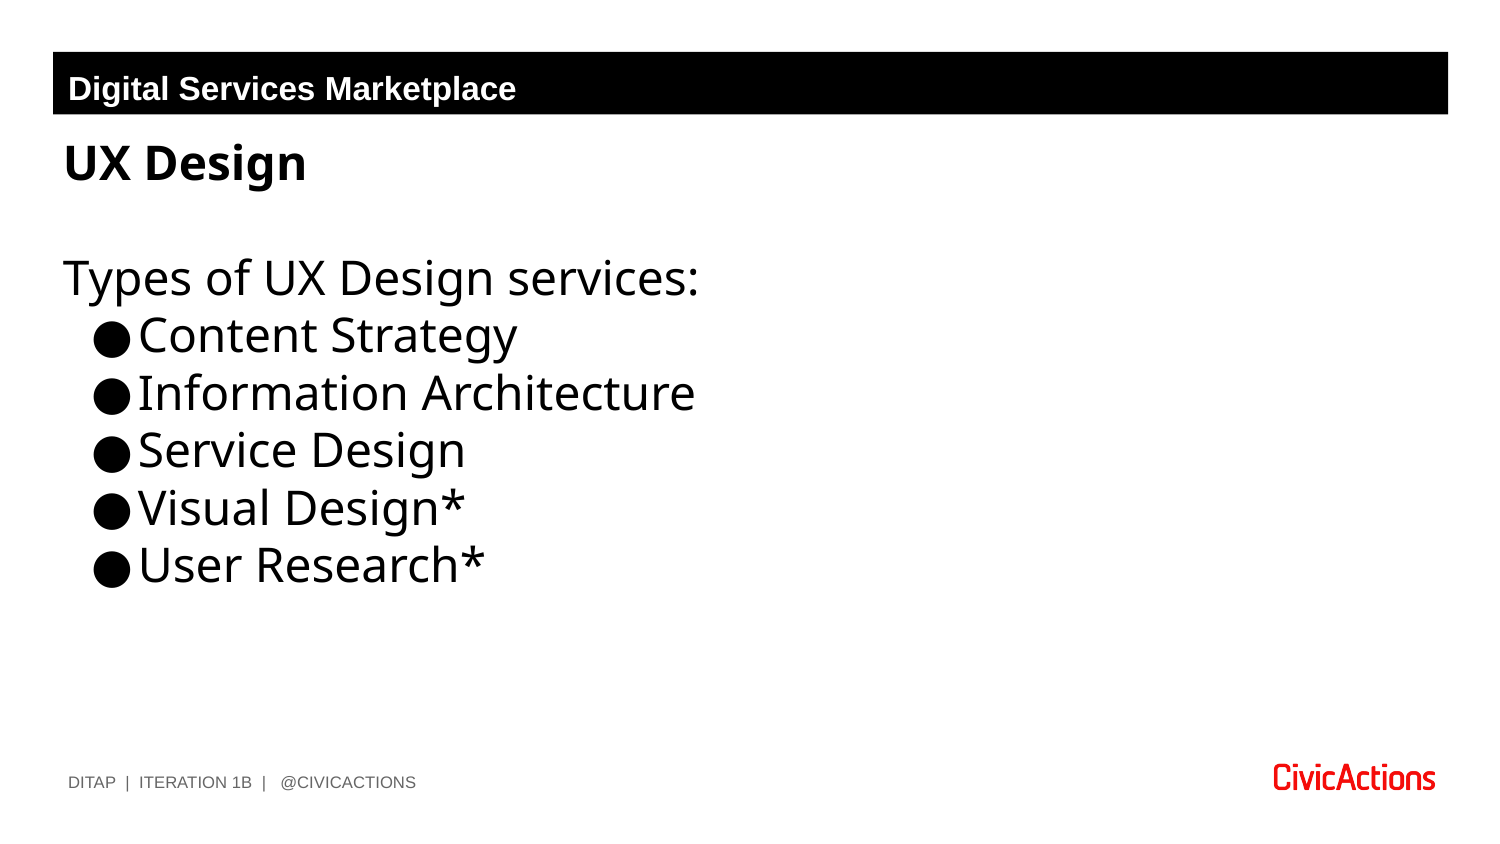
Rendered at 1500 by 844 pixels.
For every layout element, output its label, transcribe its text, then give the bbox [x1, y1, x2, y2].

text_box Digital Services Marketplace [53, 51, 1449, 115]
picture [1271, 758, 1438, 795]
text_box UX Design Types of UX Design services: Content Strategy Information Architecture Service Design Visual Design* User Research* [53, 122, 1449, 716]
